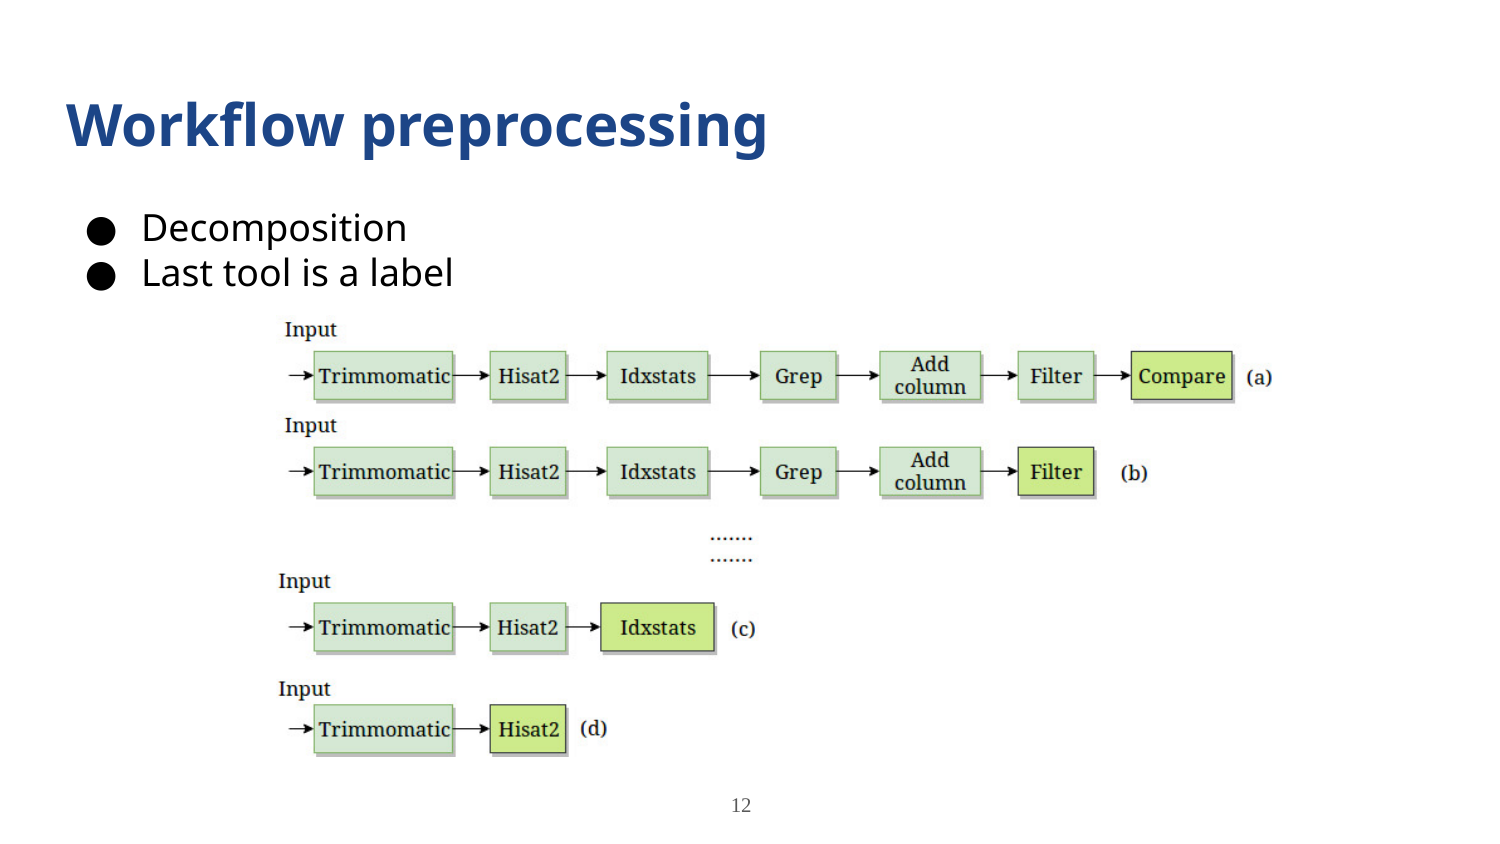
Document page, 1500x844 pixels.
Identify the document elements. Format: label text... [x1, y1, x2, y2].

list Decomposition Last tool is a label [51, 189, 1449, 750]
slide_number <number> [676, 771, 767, 837]
title Workflow preprocessing [51, 72, 1449, 167]
picture [276, 315, 1283, 757]
